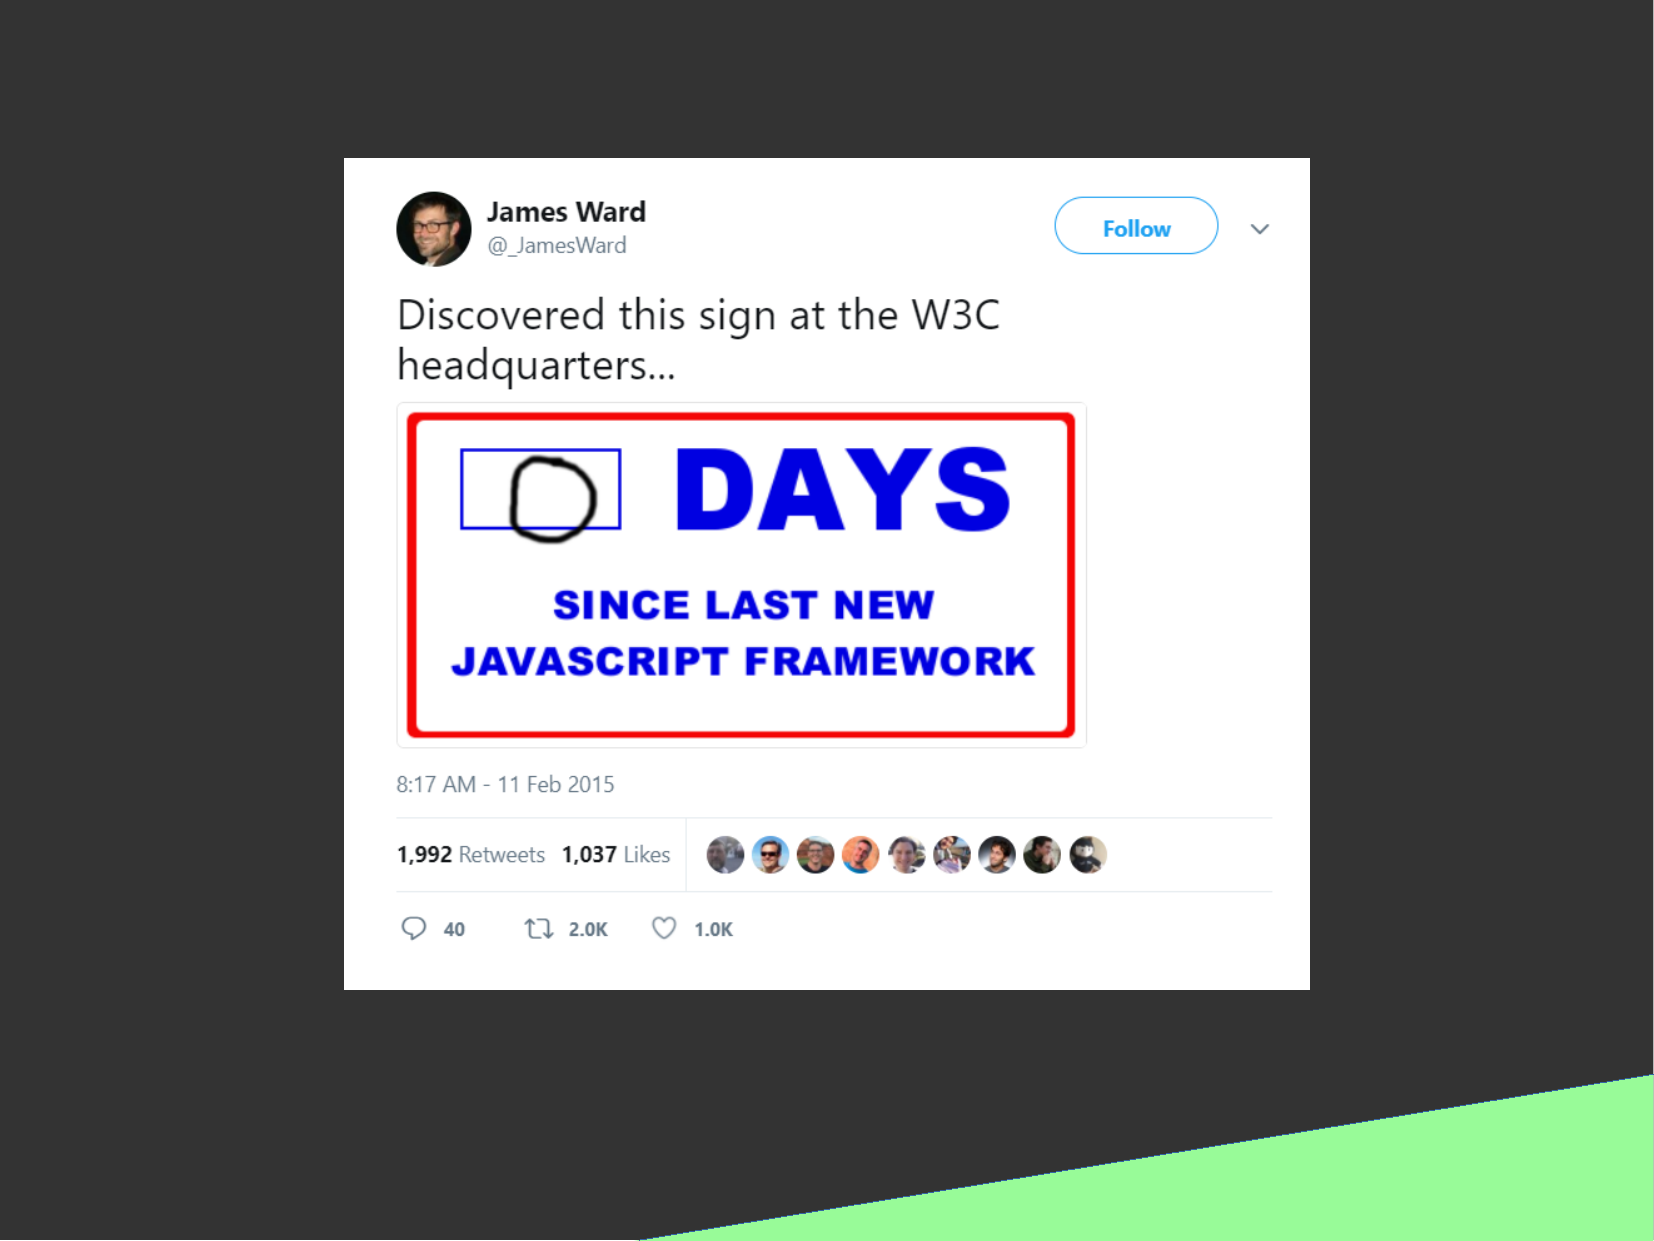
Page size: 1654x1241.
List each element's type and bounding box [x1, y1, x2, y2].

picture [344, 158, 1310, 991]
text_box [633, 1074, 1654, 1241]
